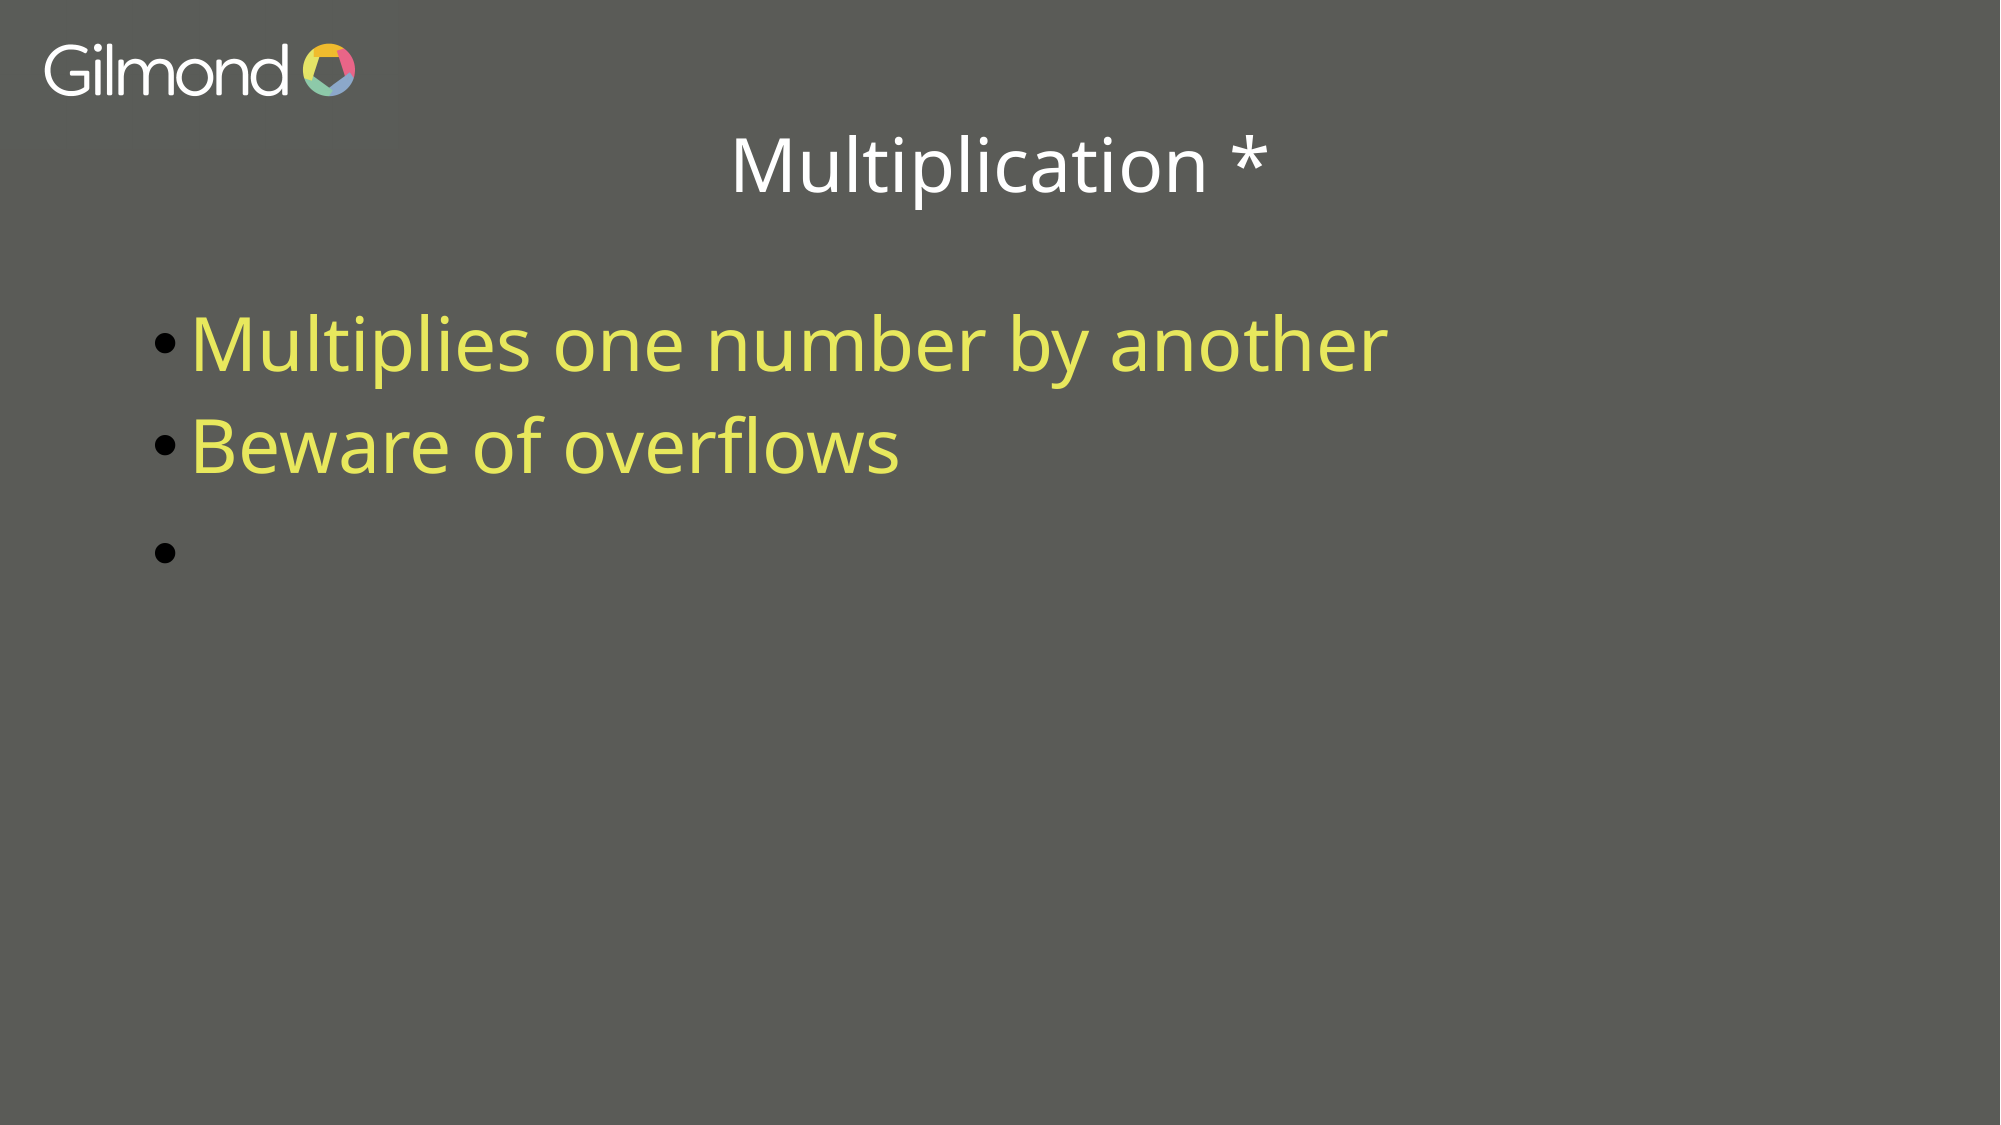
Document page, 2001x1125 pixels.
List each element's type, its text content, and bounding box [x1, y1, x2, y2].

list Multiplies one number by another Beware of overflows [137, 299, 1863, 1014]
title Multiplication * [137, 59, 1863, 278]
picture [0, 0, 399, 149]
